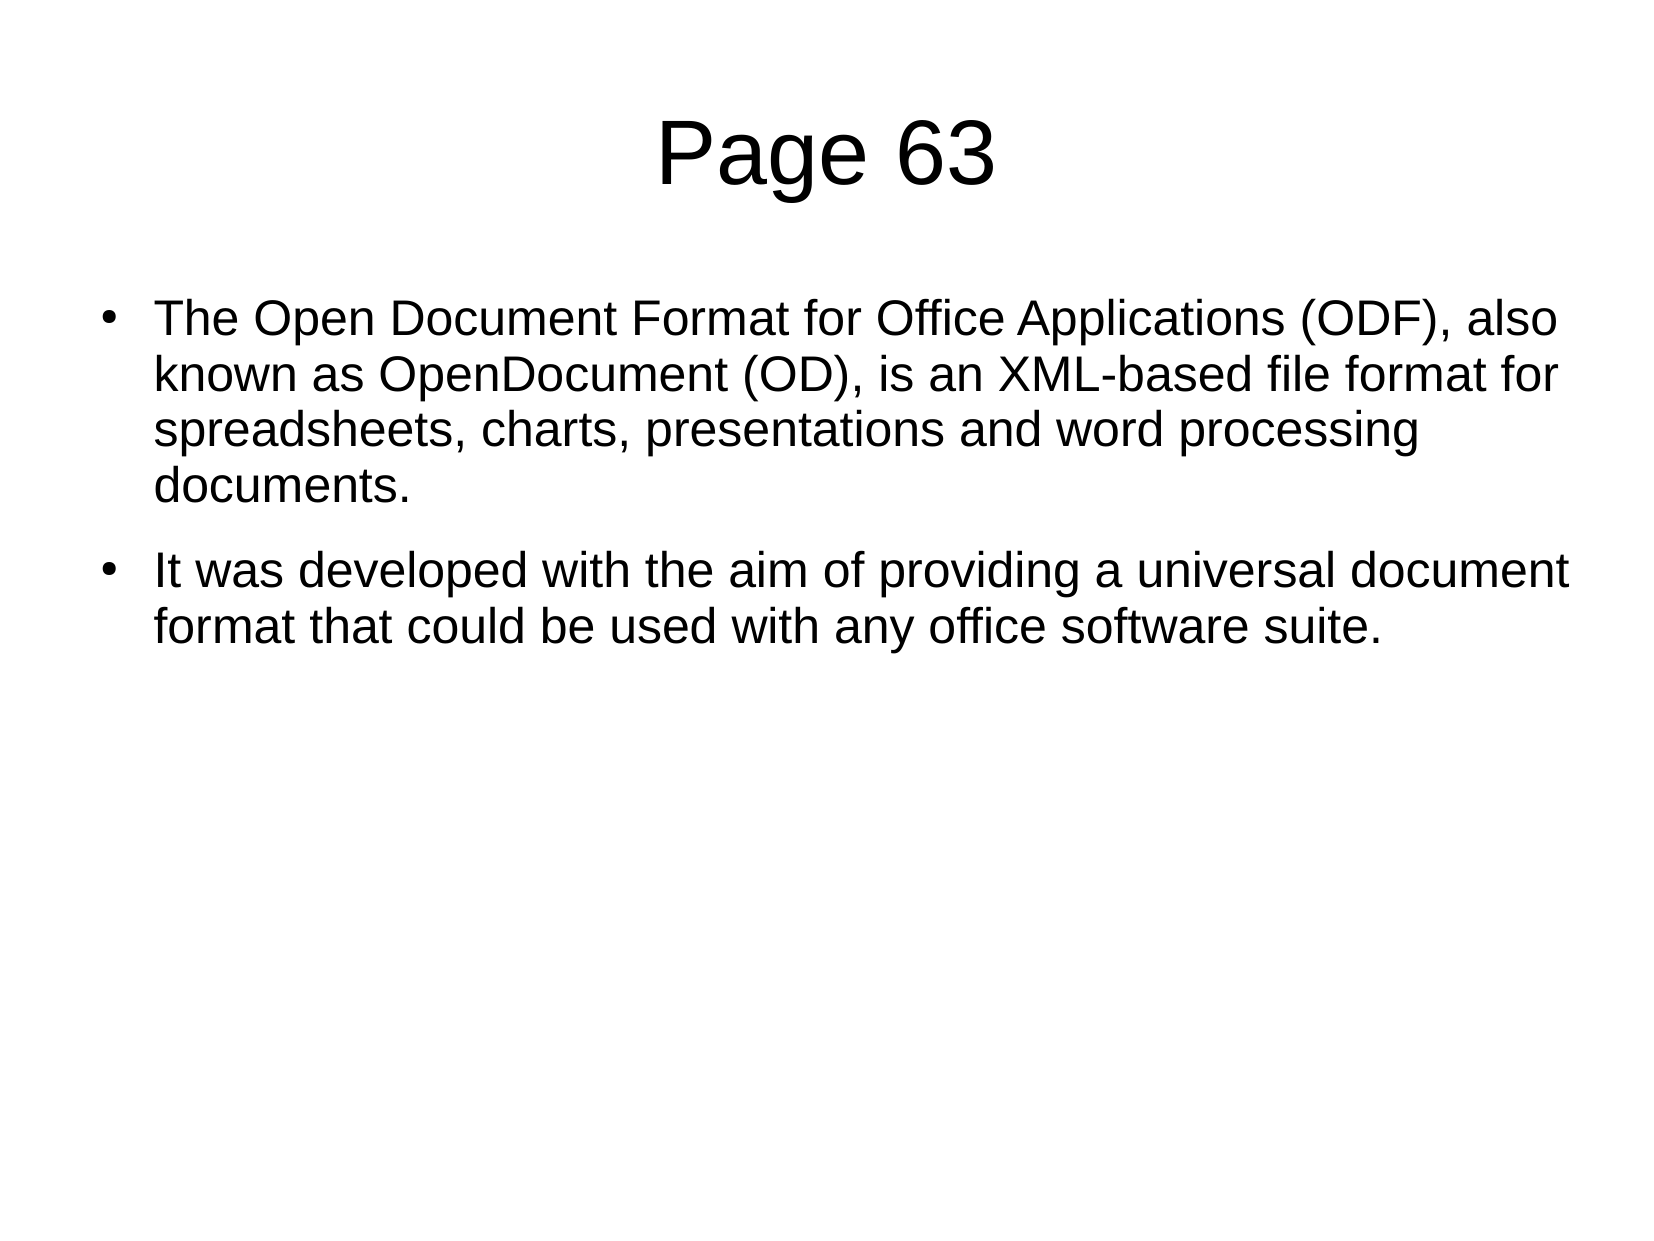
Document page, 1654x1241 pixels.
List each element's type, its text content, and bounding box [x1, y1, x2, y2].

list The Open Document Format for Office Applications (ODF), also known as OpenDocument (OD), is an XML-based file format for spreadsheets, charts, presentations and word processing documents. It was developed with the aim of providing a universal document format that could be used with any office software suite. [82, 290, 1571, 1109]
title Page 63 [82, 49, 1571, 257]
